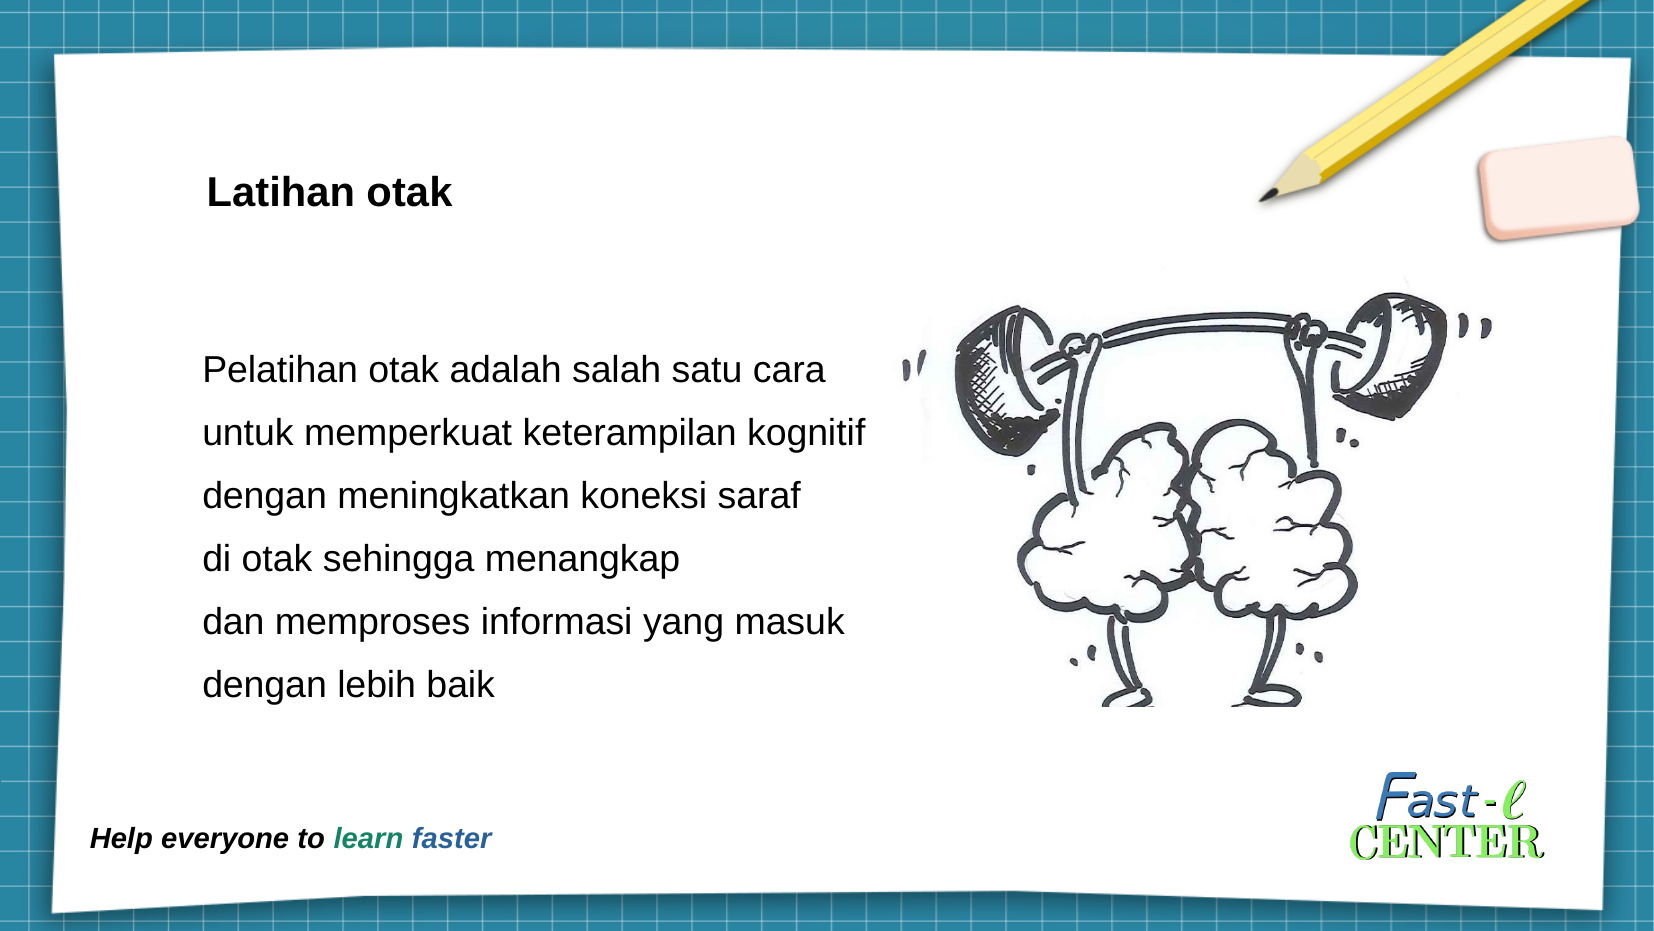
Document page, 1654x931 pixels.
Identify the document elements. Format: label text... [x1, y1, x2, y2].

text_box Latihan otak [191, 160, 676, 226]
picture [0, 0, 1654, 931]
text_box Help everyone to learn faster [75, 814, 507, 863]
text_box Pelatihan otak adalah salah satu cara untuk memperkuat keterampilan kognitif dengan meningkatkan koneksi saraf di otak sehingga menangkap dan memproses informasi yang masuk dengan lebih baik [187, 319, 892, 713]
